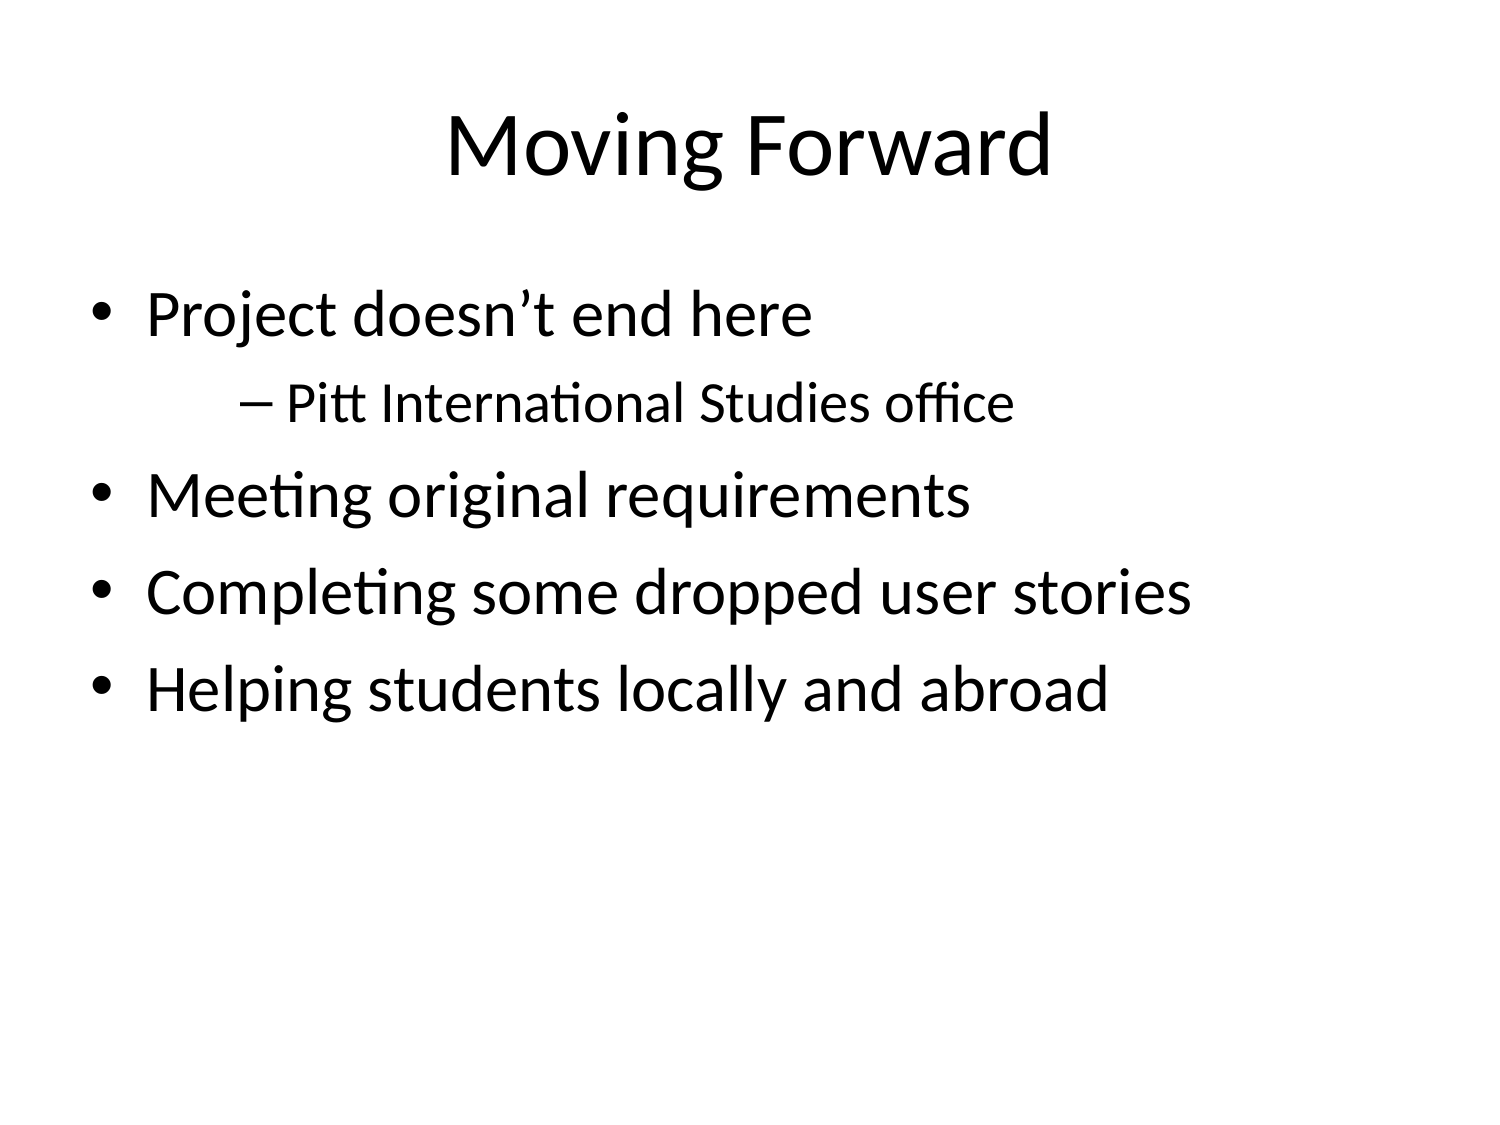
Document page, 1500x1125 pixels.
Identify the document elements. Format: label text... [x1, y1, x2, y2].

list Project doesn’t end here Pitt International Studies office Meeting original requirements Completing some dropped user stories Helping students locally and abroad [75, 262, 1426, 1005]
title Moving Forward [75, 45, 1426, 233]
